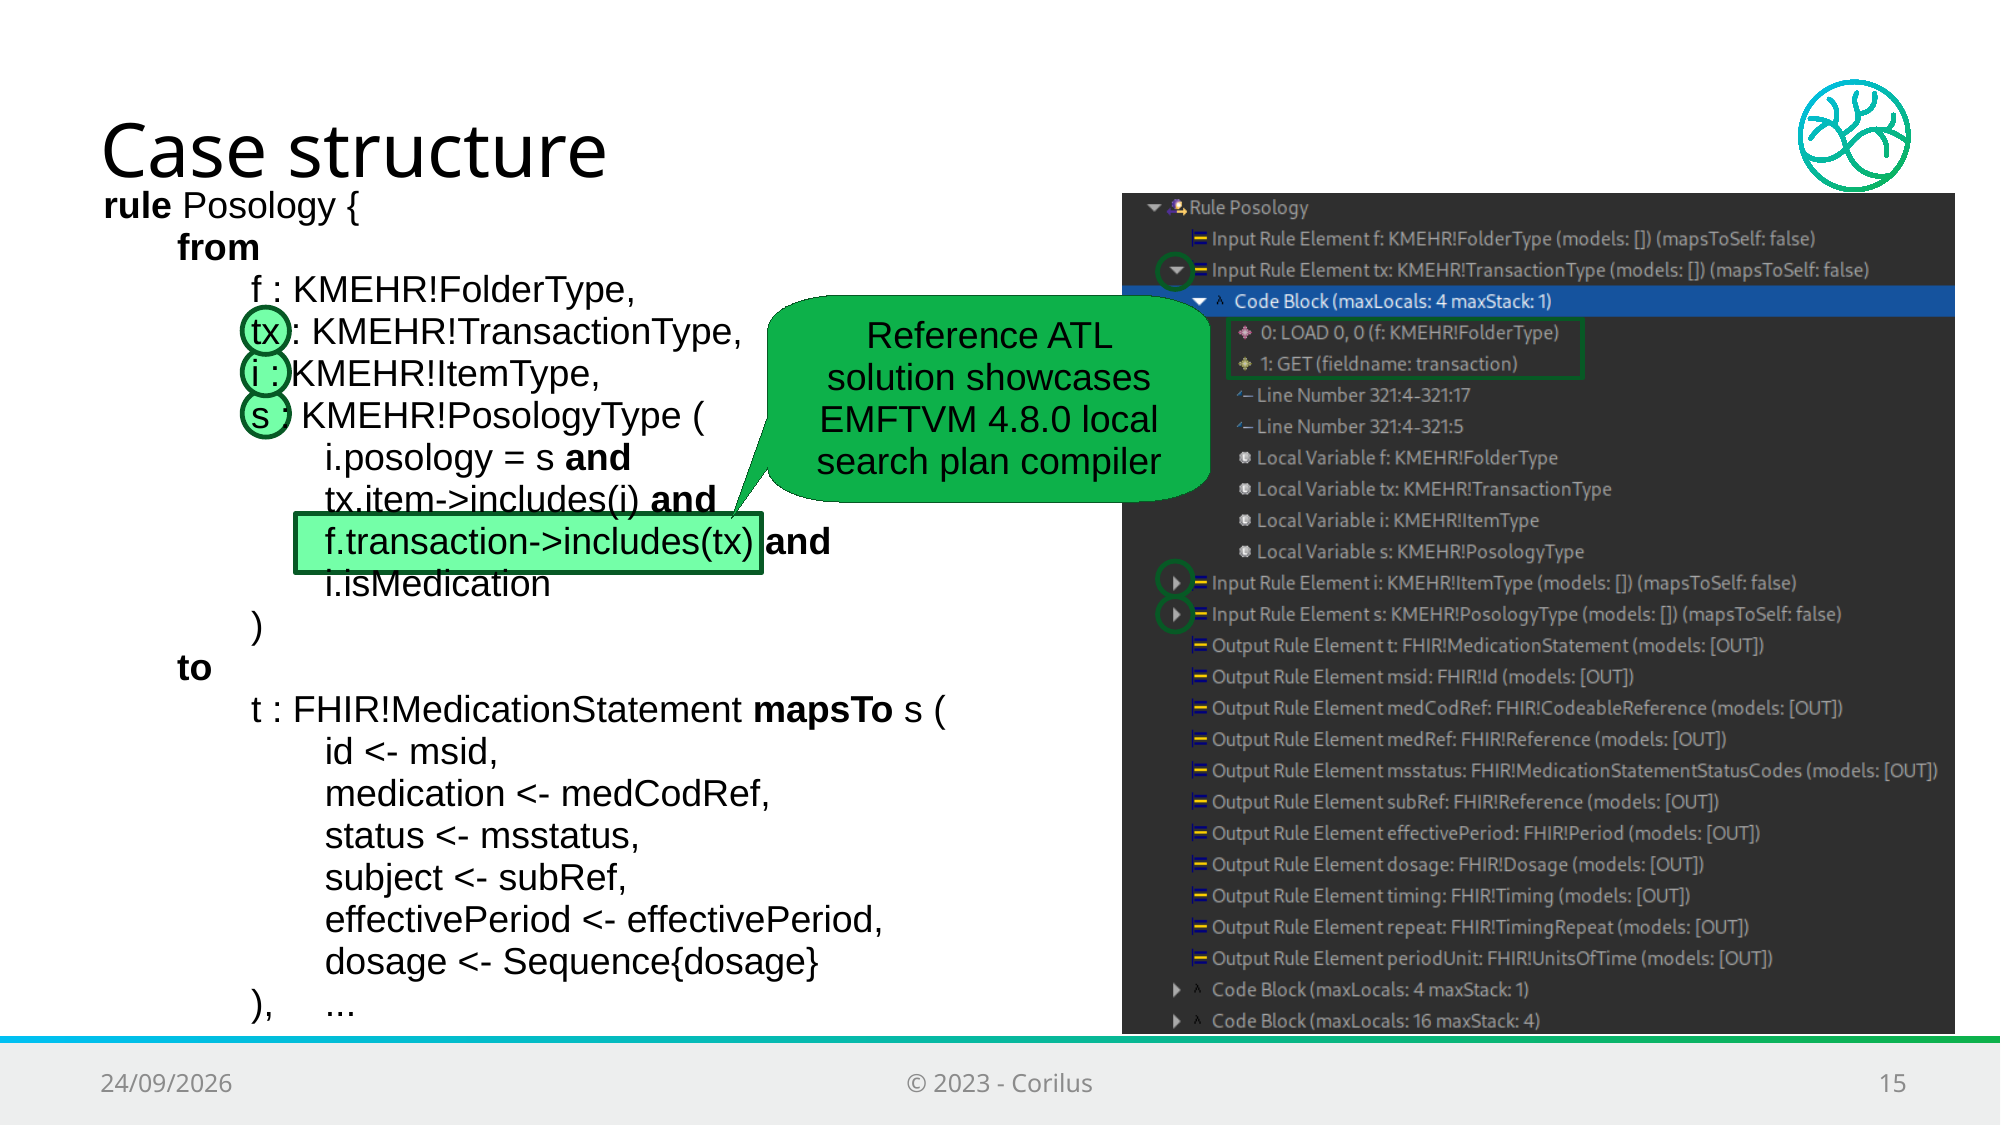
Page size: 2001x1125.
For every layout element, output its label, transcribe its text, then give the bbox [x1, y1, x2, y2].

picture [1122, 193, 1955, 1034]
title Case structure [100, 59, 1908, 193]
text_box Reference ATL solution showcases EMFTVM 4.8.0 local search plan compiler [731, 295, 1211, 519]
text_box rule Posology { from f : KMEHR!FolderType, tx : KMEHR!TransactionType, i : KMEHR!ItemType, s : KMEHR!PosologyType ( i.posology = s and tx.item->includes(i) and f.transaction->includes(tx) and i.isMedication ) to t : FHIR!MedicationStatement mapsTo s ( id <- msid, medication <- medCodRef, status <- msstatus, subject <- subRef, effectivePeriod <- effectivePeriod, dosage <- Sequence{dosage} ), ... [88, 177, 1831, 1037]
